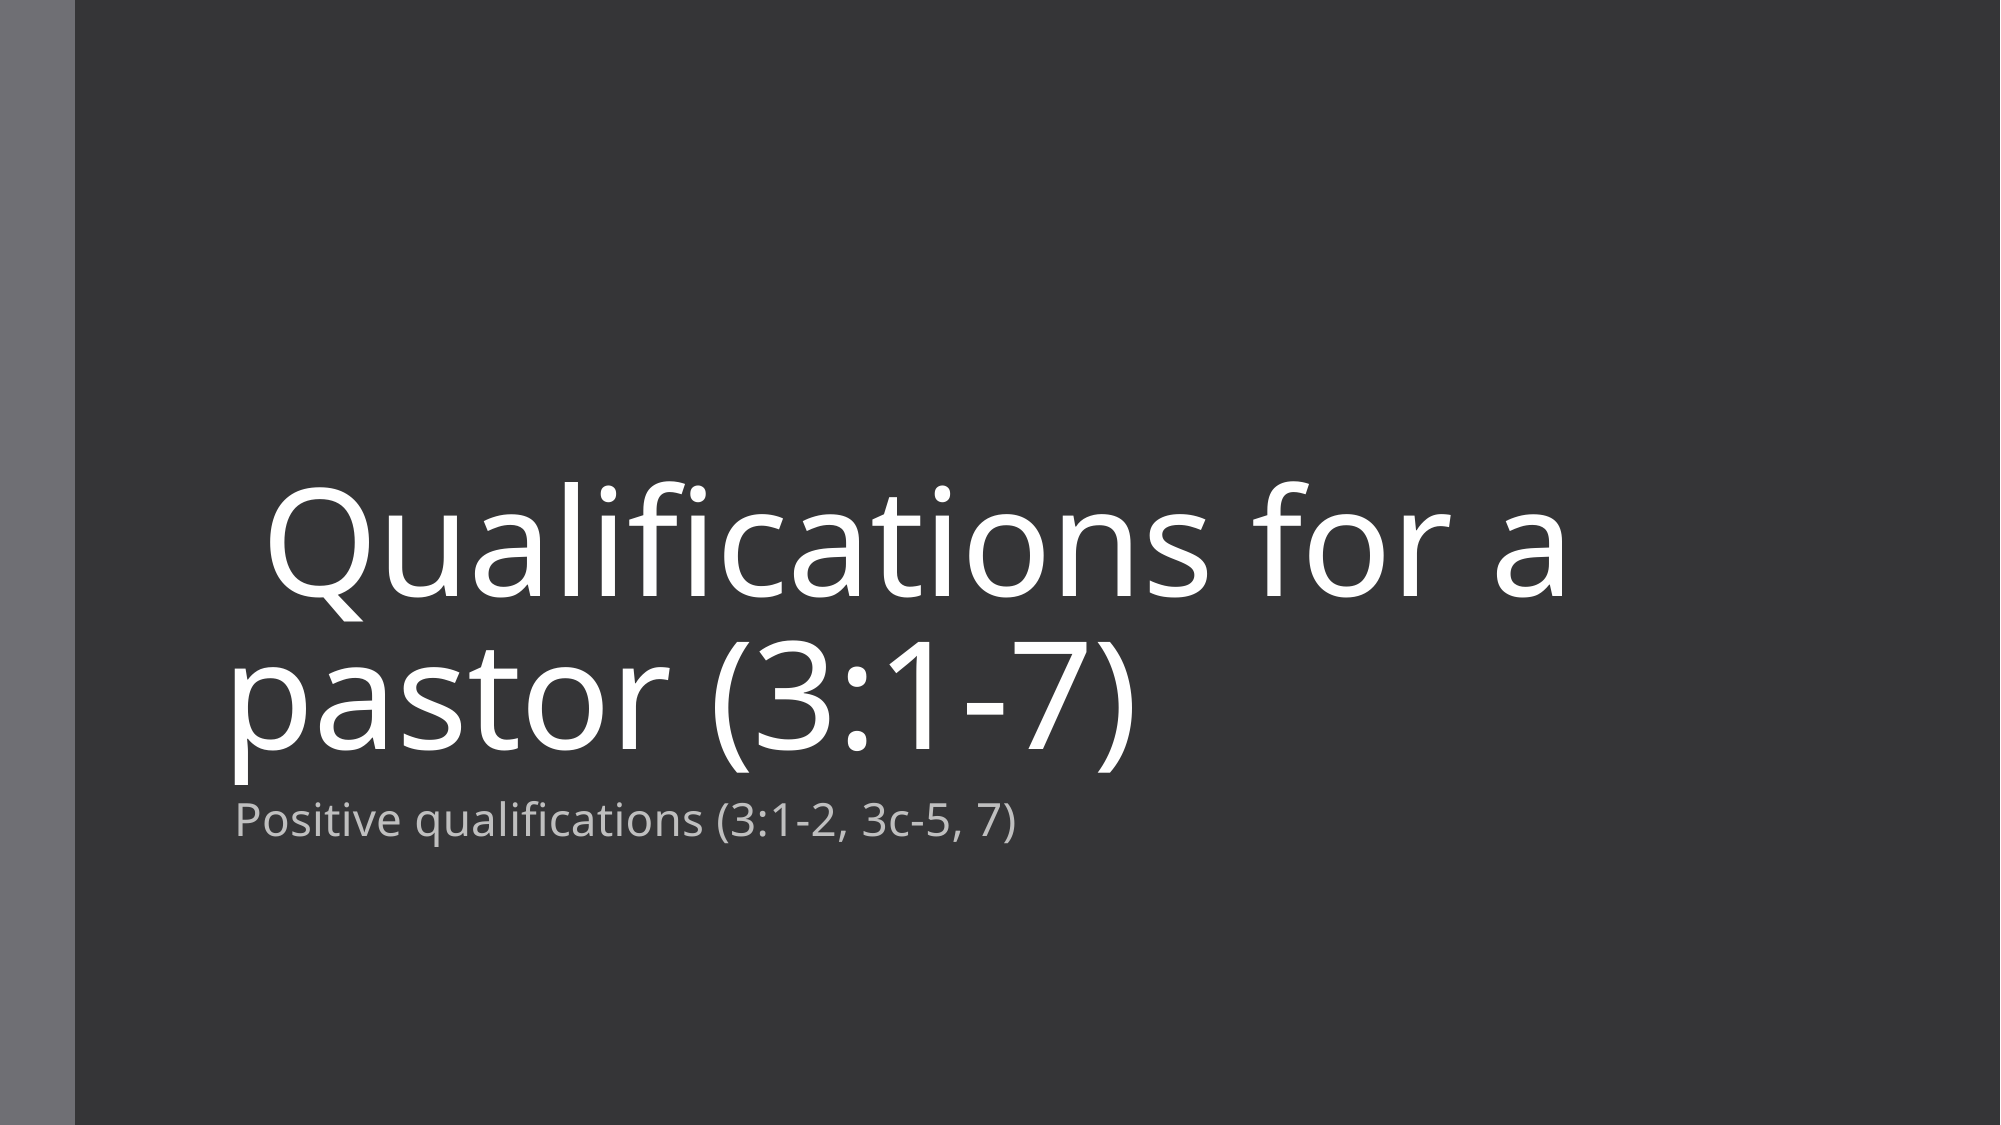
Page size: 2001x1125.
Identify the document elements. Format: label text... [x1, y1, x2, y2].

subtitle Positive qualifications (3:1-2, 3c-5, 7) [206, 787, 1752, 1066]
title Qualifications for a pastor (3:1-7) [206, 124, 1752, 787]
